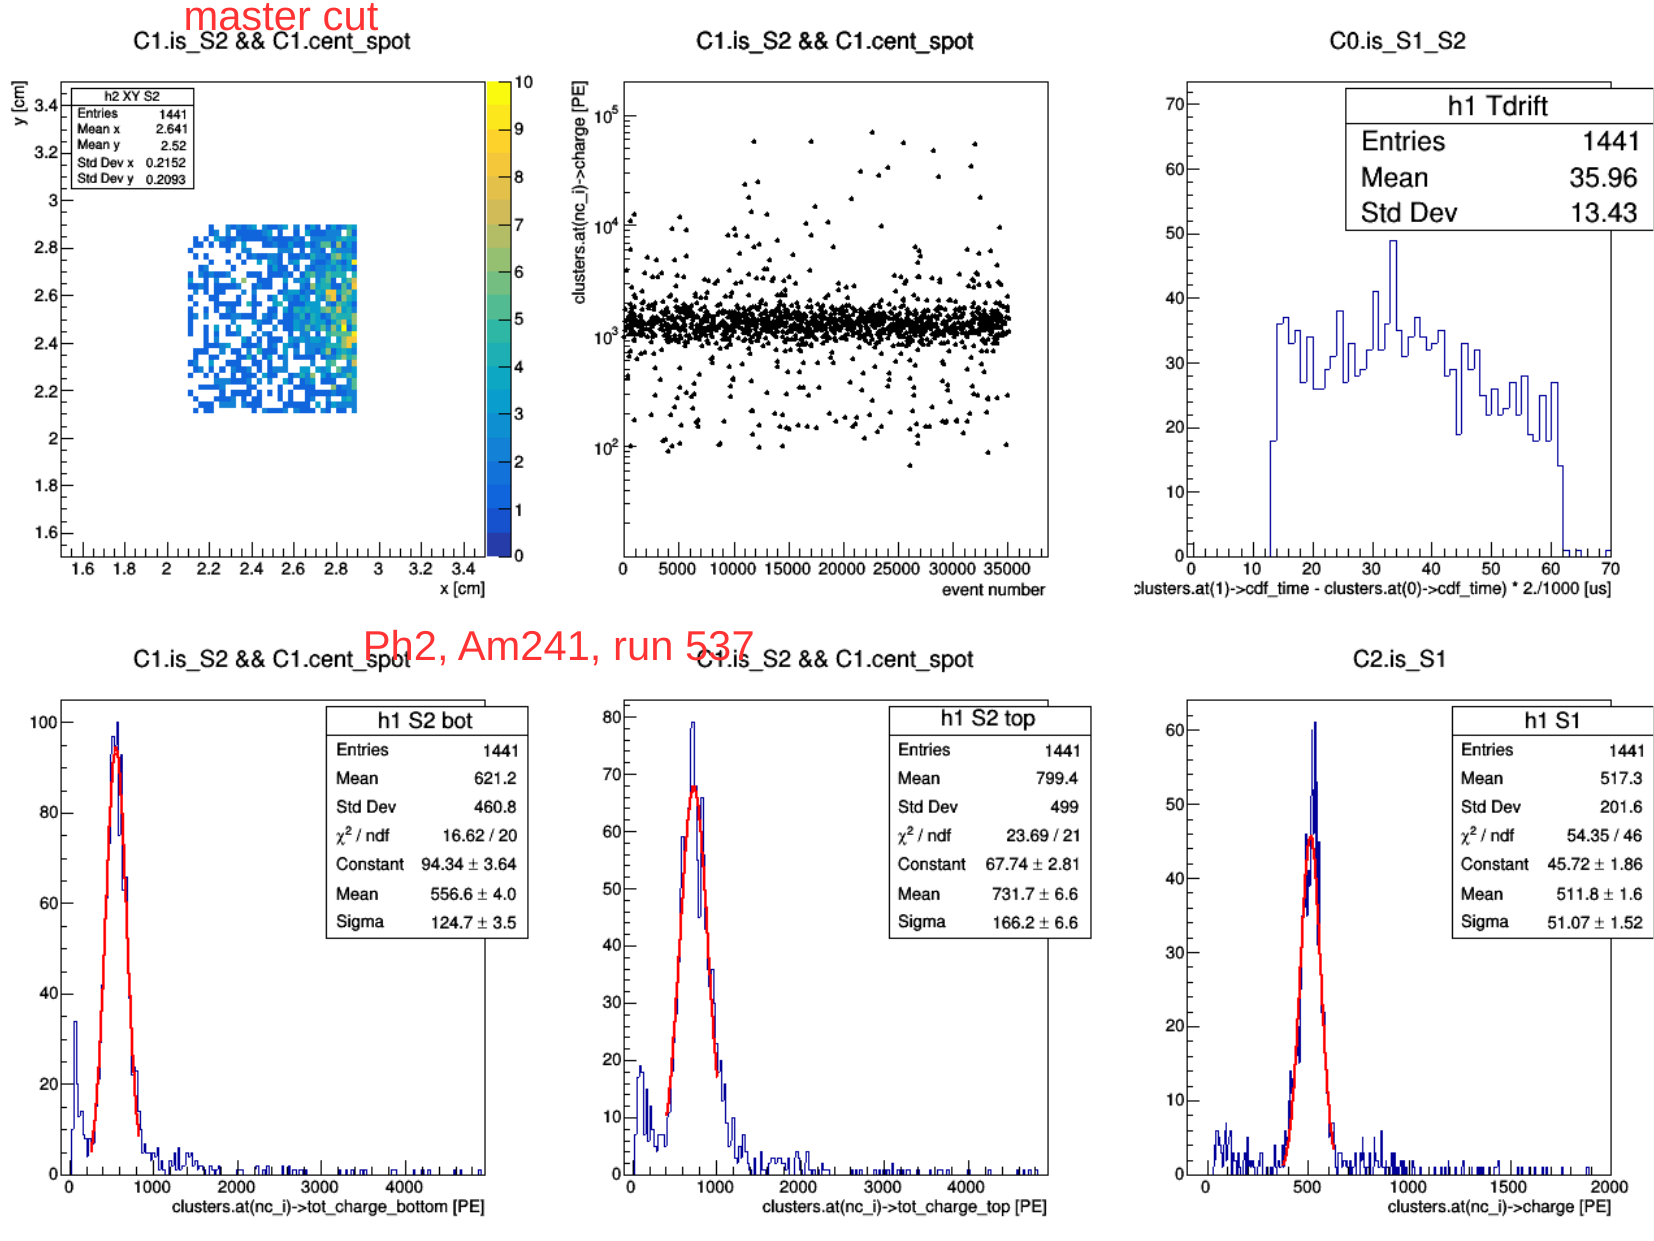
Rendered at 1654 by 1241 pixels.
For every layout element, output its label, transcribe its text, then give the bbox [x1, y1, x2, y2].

picture [6, 19, 1654, 1228]
text_box Ph2, Am241, run 537 [218, 615, 901, 751]
text_box master cut [0, 0, 622, 121]
